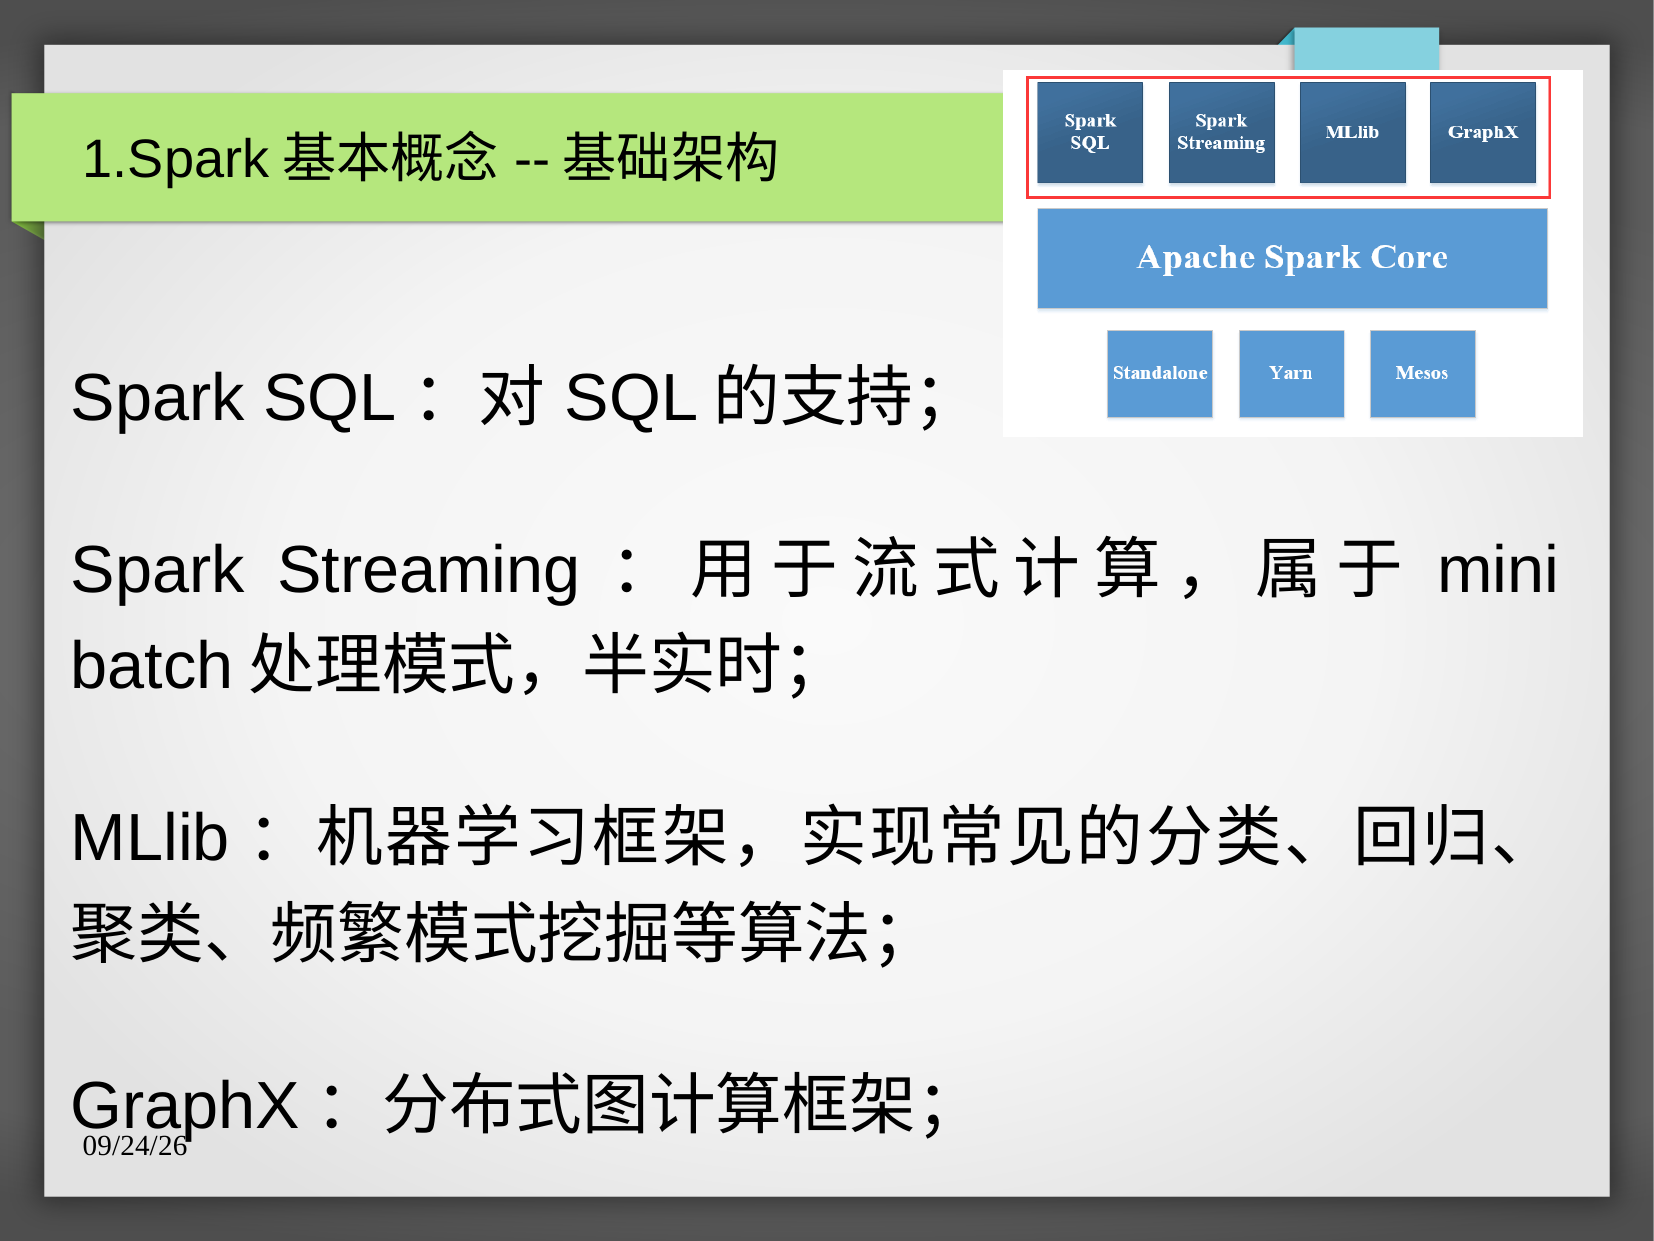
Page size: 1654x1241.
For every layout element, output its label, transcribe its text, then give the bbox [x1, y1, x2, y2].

title 1.Spark基本概念--基础架构 [82, 94, 1003, 213]
picture [0, 0, 1654, 1241]
subtitle Spark SQL：对SQL的支持； Spark Streaming：用于流式计算，属于mini batch处理模式，半实时； MLlib：机器学习框架，实现常见的分类、回归、聚类、频繁模式挖掘等算法； GraphX：分布式图计算框架； [70, 295, 1560, 1121]
